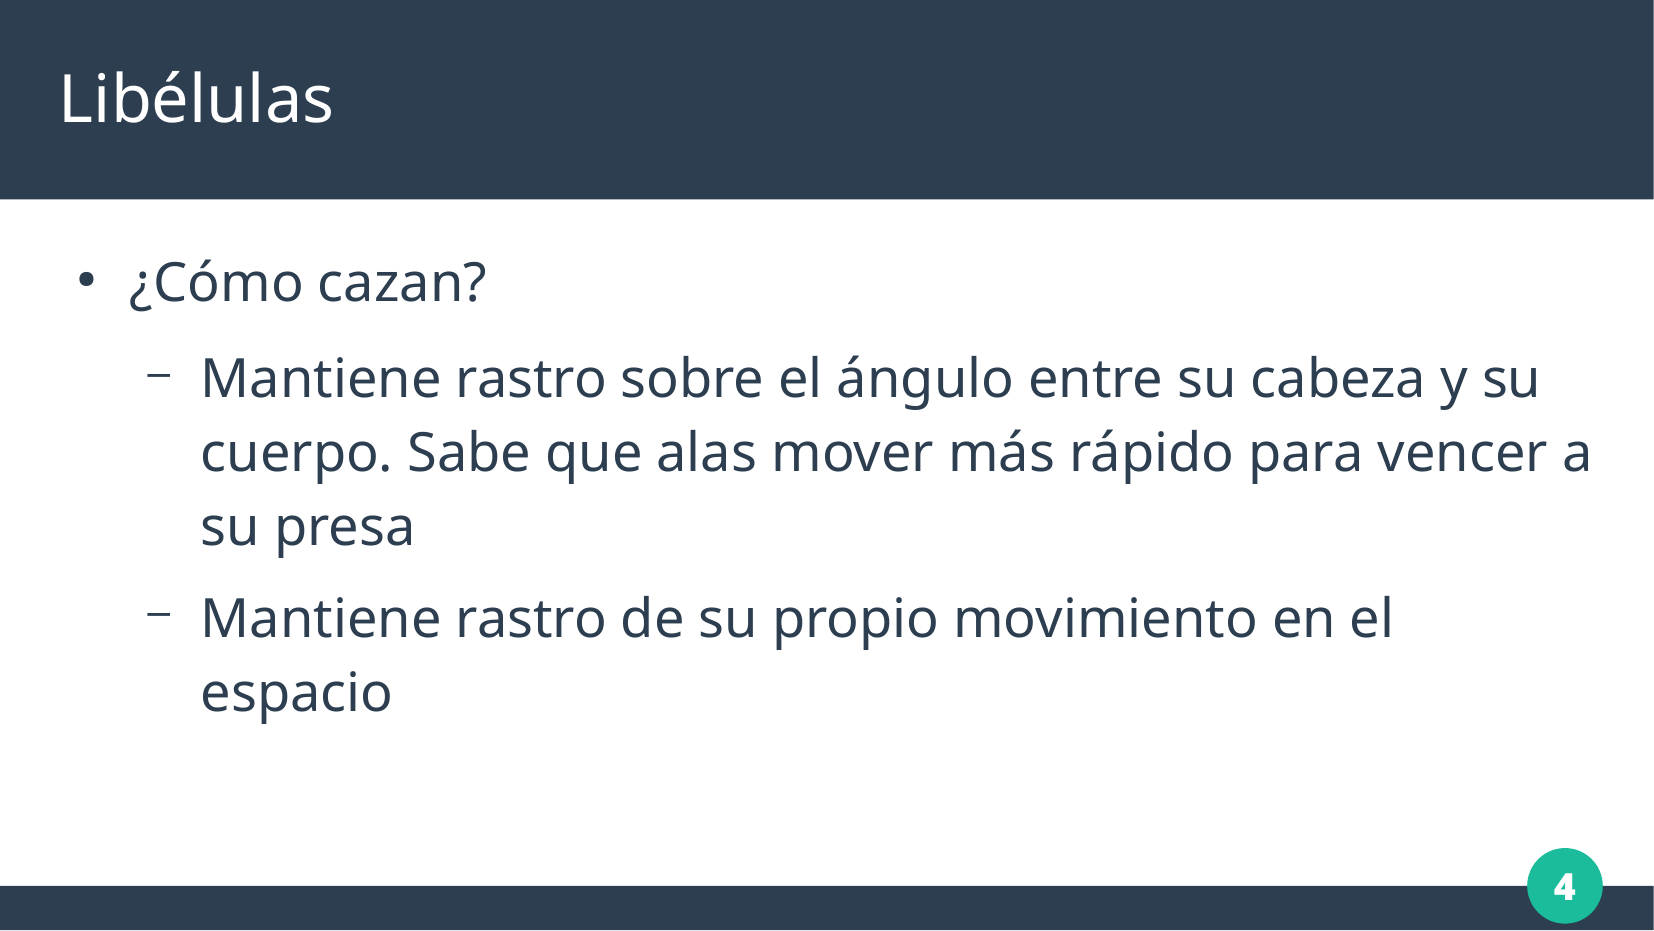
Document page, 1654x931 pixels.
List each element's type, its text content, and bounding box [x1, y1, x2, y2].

list ¿Cómo cazan? Mantiene rastro sobre el ángulo entre su cabeza y su cuerpo. Sabe que alas mover más rápido para vencer a su presa Mantiene rastro de su propio movimiento en el espacio [59, 243, 1595, 864]
title Libélulas [59, 37, 1595, 156]
